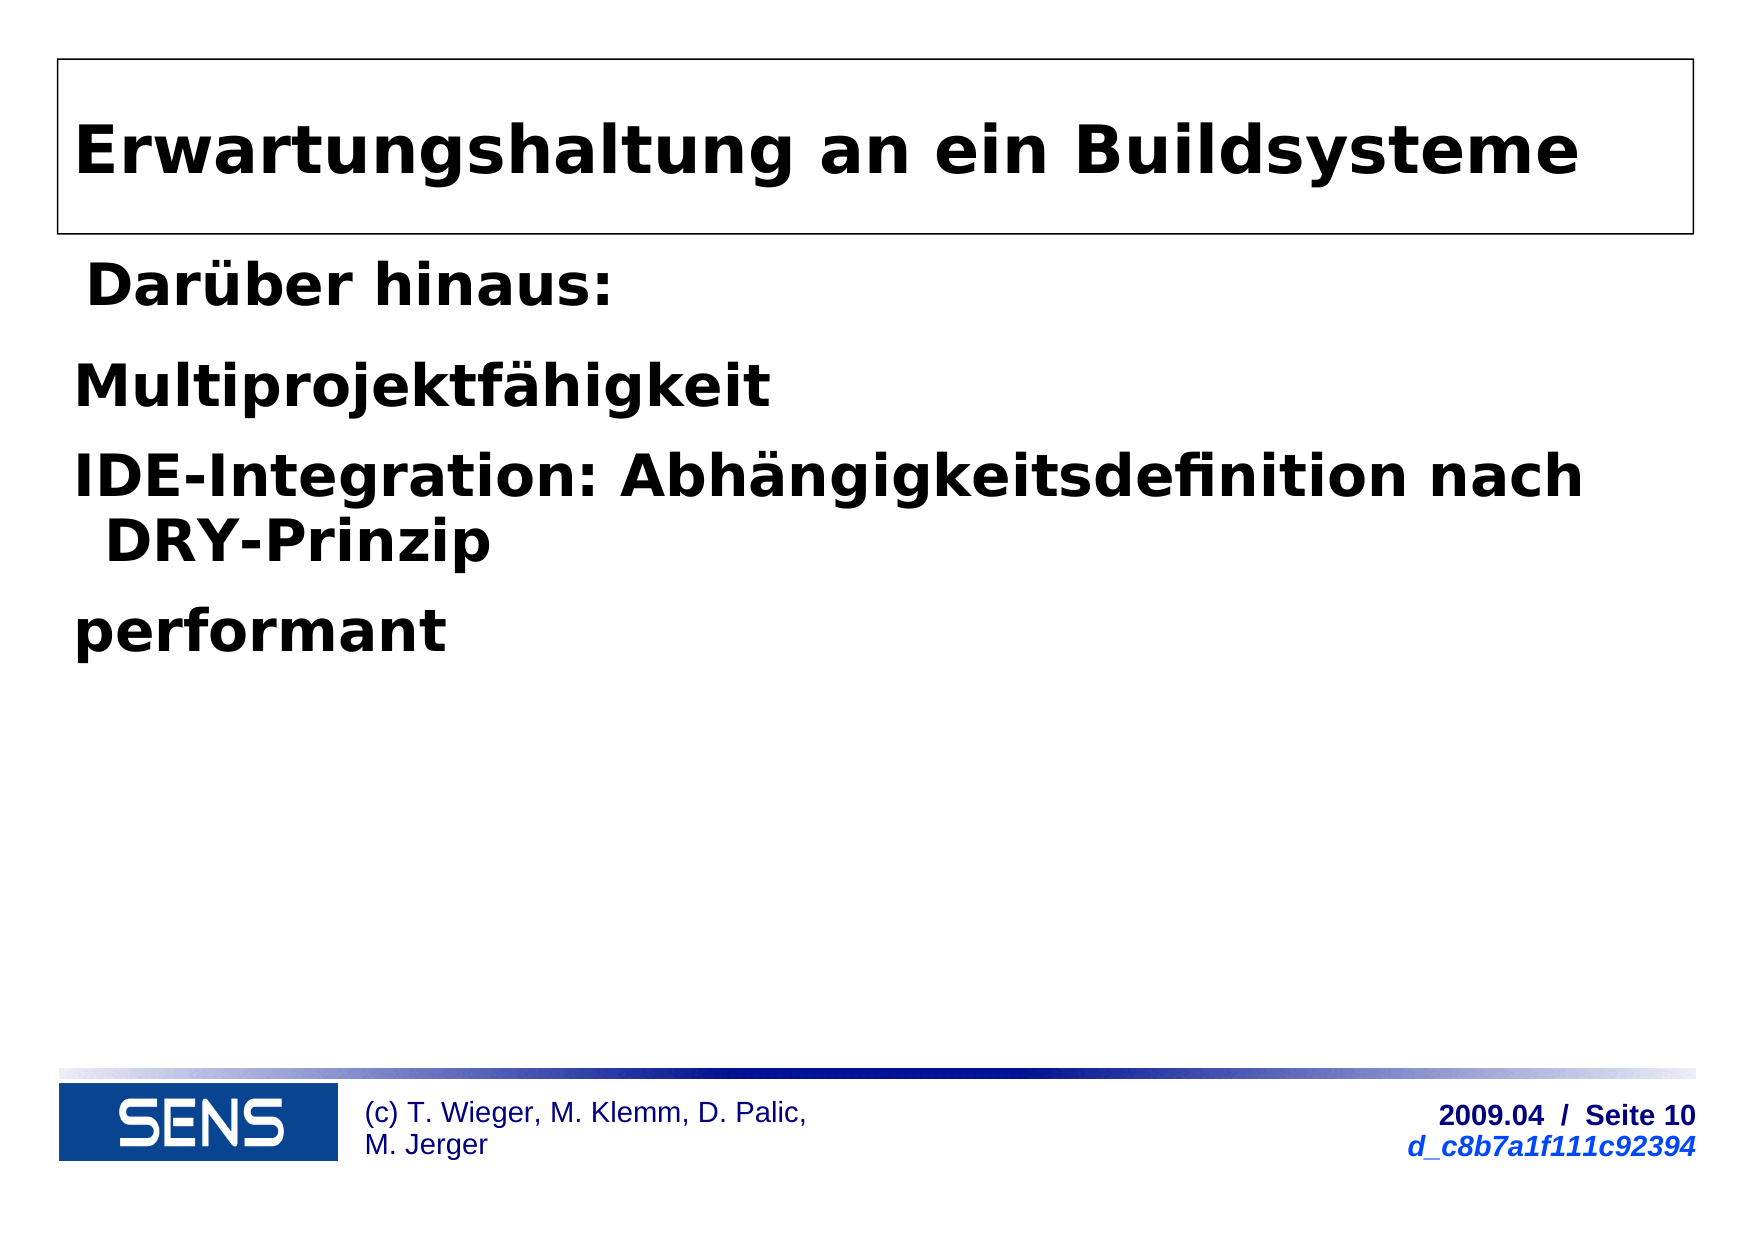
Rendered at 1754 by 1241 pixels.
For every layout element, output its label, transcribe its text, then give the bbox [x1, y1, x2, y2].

list Darüber hinaus: Multiprojektfähigkeit IDE-Integration: Abhängigkeitsdefinition nach DRY-Prinzip performant [73, 250, 1696, 1017]
title Erwartungshaltung an ein Buildsysteme [73, 61, 1693, 241]
picture [59, 1083, 338, 1161]
picture [59, 1068, 1696, 1079]
